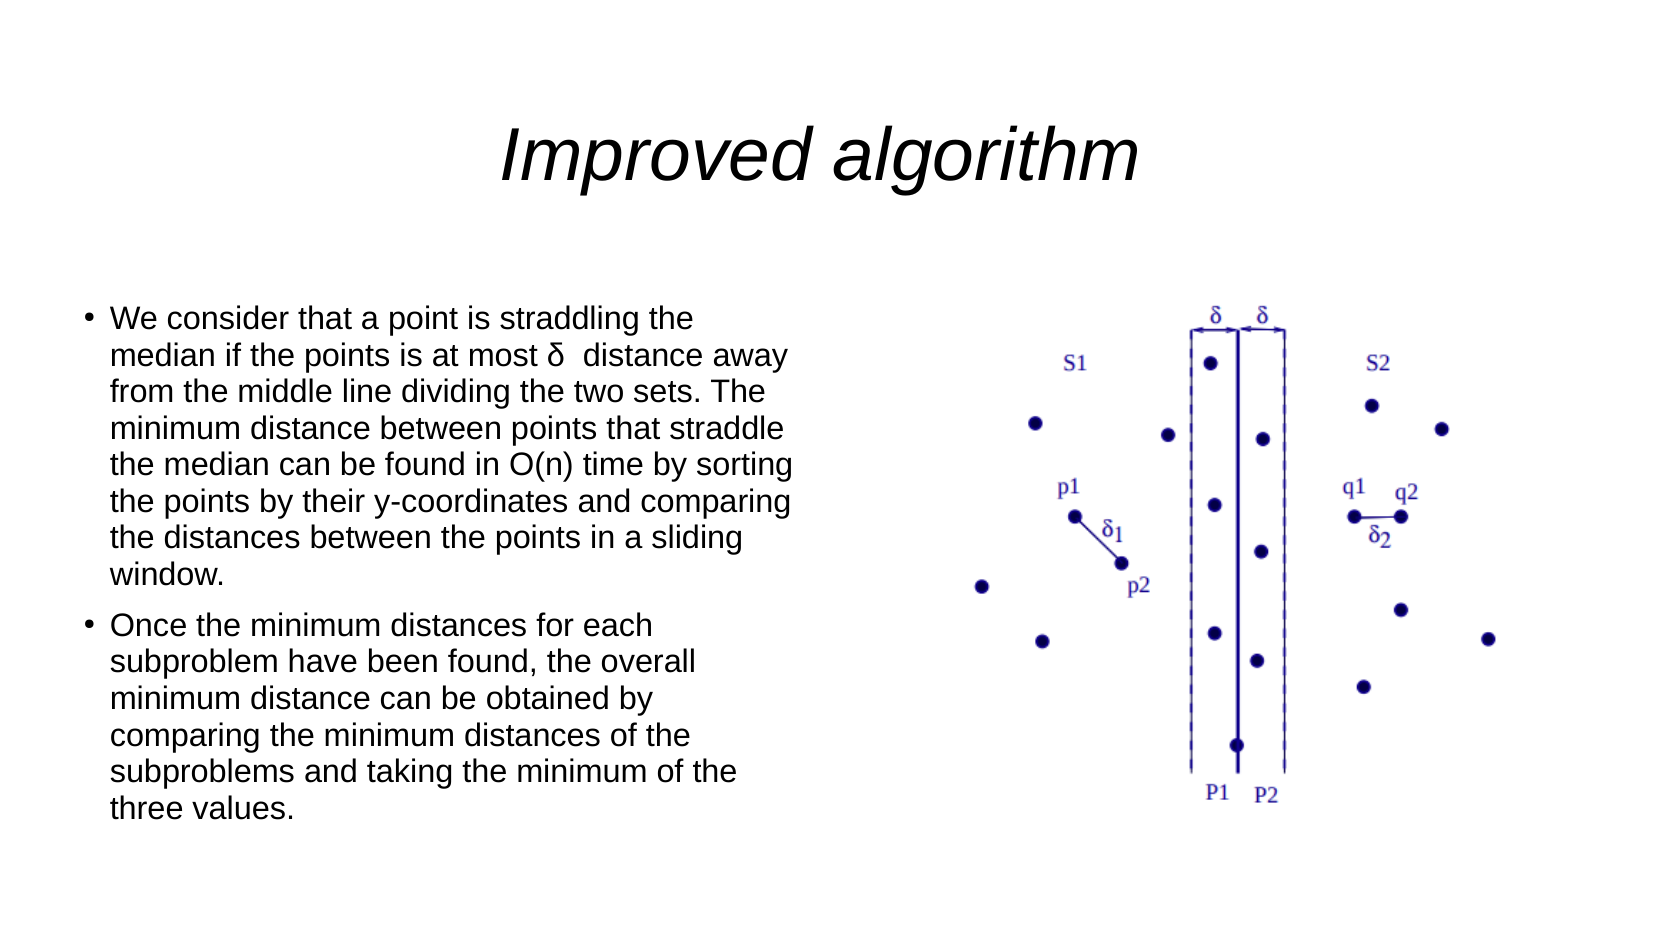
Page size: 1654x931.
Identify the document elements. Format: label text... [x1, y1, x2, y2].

list We consider that a point is straddling the median if the points is at most δ distance away from the middle line dividing the two sets. The minimum distance between points that straddle the median can be found in O(n) time by sorting the points by their y-coordinates and comparing the distances between the points in a sliding window. Once the minimum distances for each subproblem have been found, the overall minimum distance can be obtained by comparing the minimum distances of the subproblems and taking the minimum of the three values. [75, 300, 802, 840]
title Improved algorithm [76, 76, 1565, 232]
picture [937, 299, 1547, 840]
